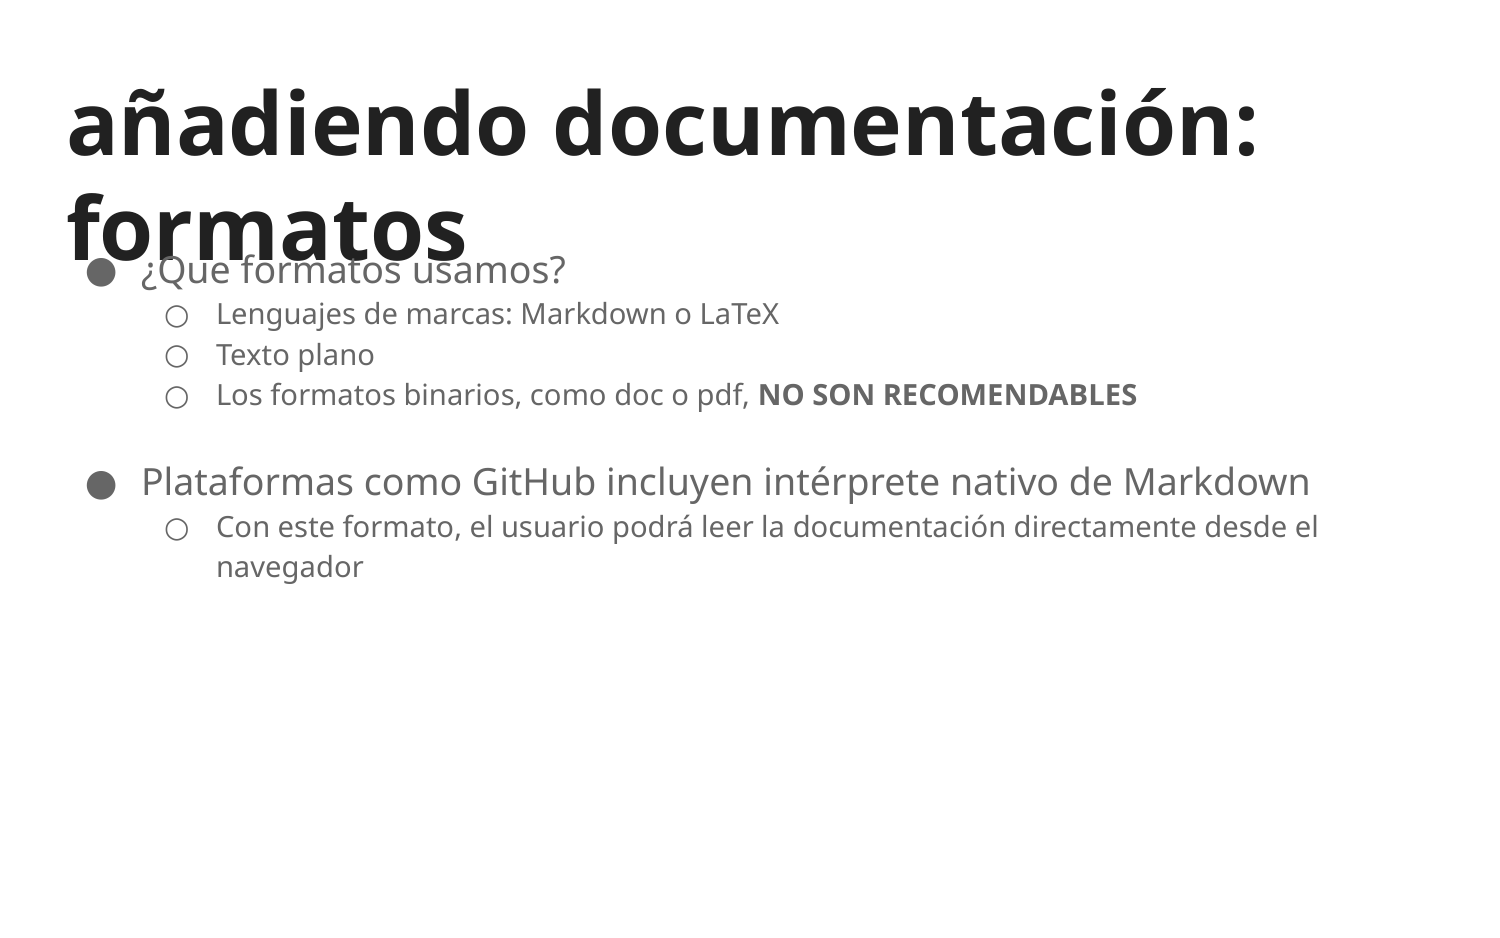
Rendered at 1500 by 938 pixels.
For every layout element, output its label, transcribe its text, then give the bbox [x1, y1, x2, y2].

list ¿Que formatos usamos? Lenguajes de marcas: Markdown o LaTeX Texto plano Los formatos binarios, como doc o pdf, NO SON RECOMENDABLES Plataformas como GitHub incluyen intérprete nativo de Markdown Con este formato, el usuario podrá leer la documentación directamente desde el navegador [51, 223, 1449, 833]
title añadiendo documentación: formatos [51, 53, 1449, 200]
